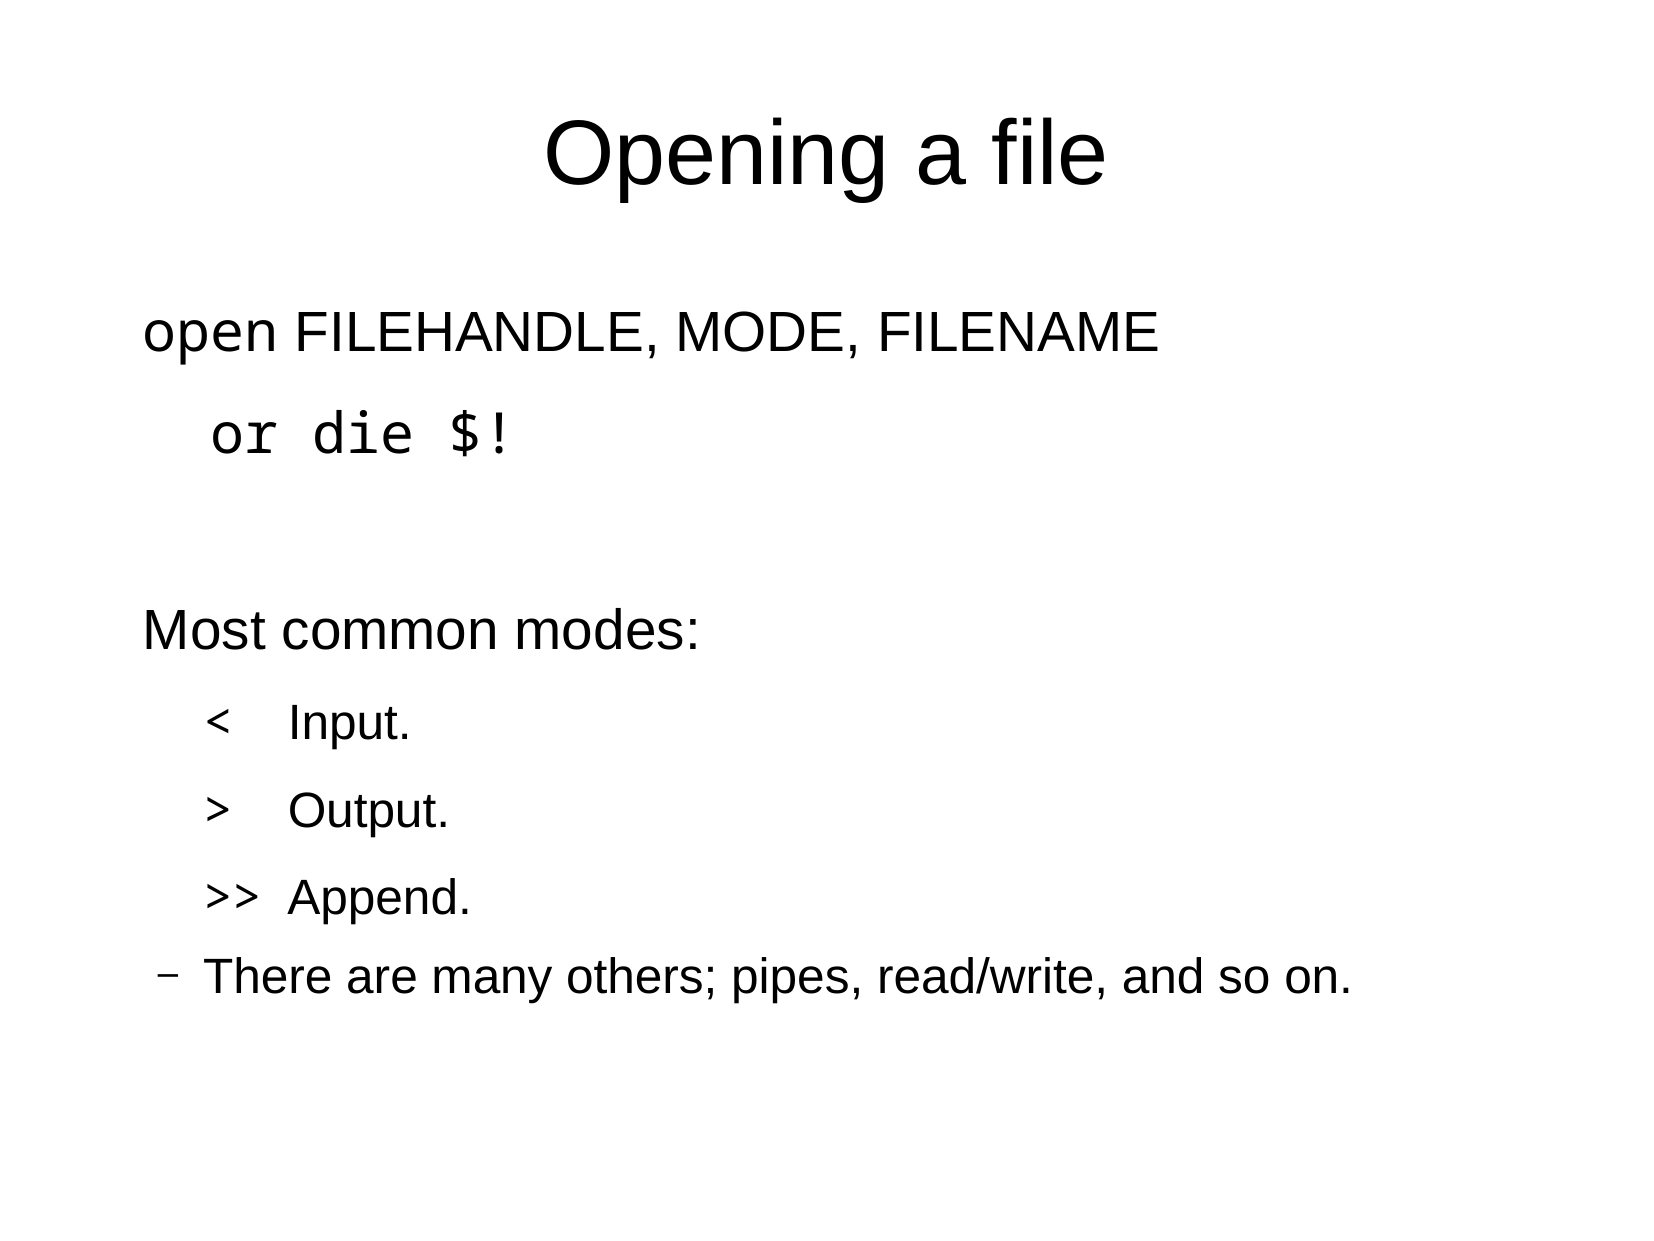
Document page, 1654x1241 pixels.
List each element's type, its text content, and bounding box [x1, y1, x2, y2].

title Opening a file [82, 49, 1571, 257]
list open FILEHANDLE, MODE, FILENAME or die $! Most common modes: < Input. > Output. >> Append. There are many others; pipes, read/write, and so on. [82, 290, 1571, 1010]
